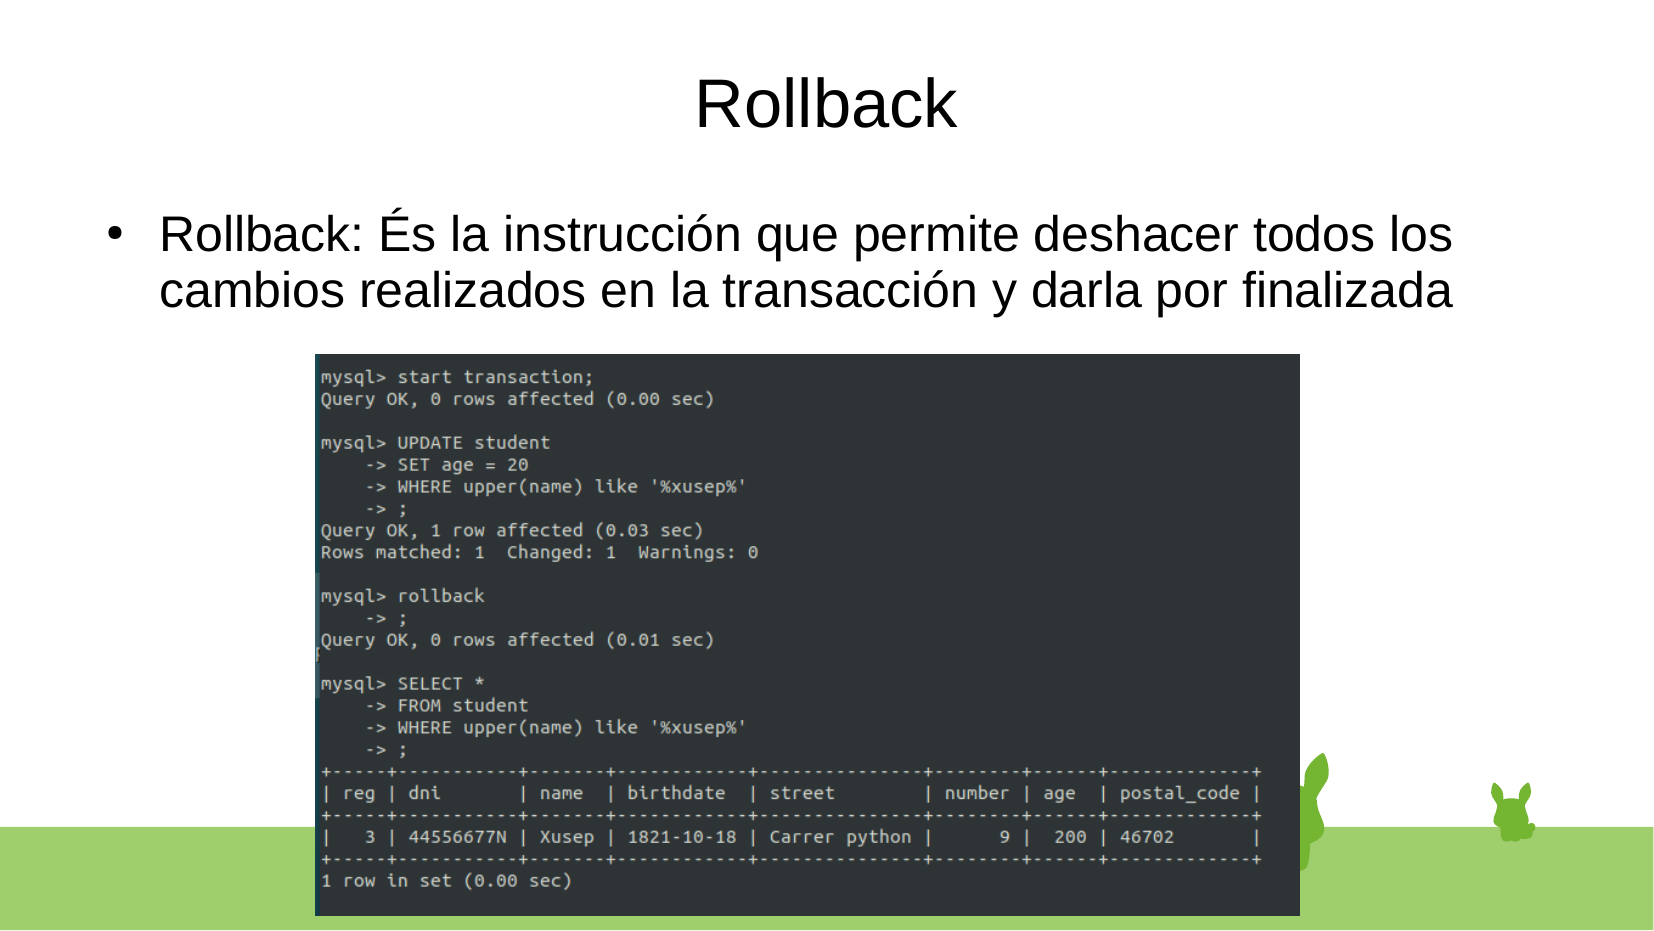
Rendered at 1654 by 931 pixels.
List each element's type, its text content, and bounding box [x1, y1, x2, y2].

list Rollback: És la instrucción que permite deshacer todos los cambios realizados en la transacción y darla por finalizada [88, 206, 1565, 739]
title Rollback [88, 29, 1565, 178]
picture [315, 354, 1300, 916]
